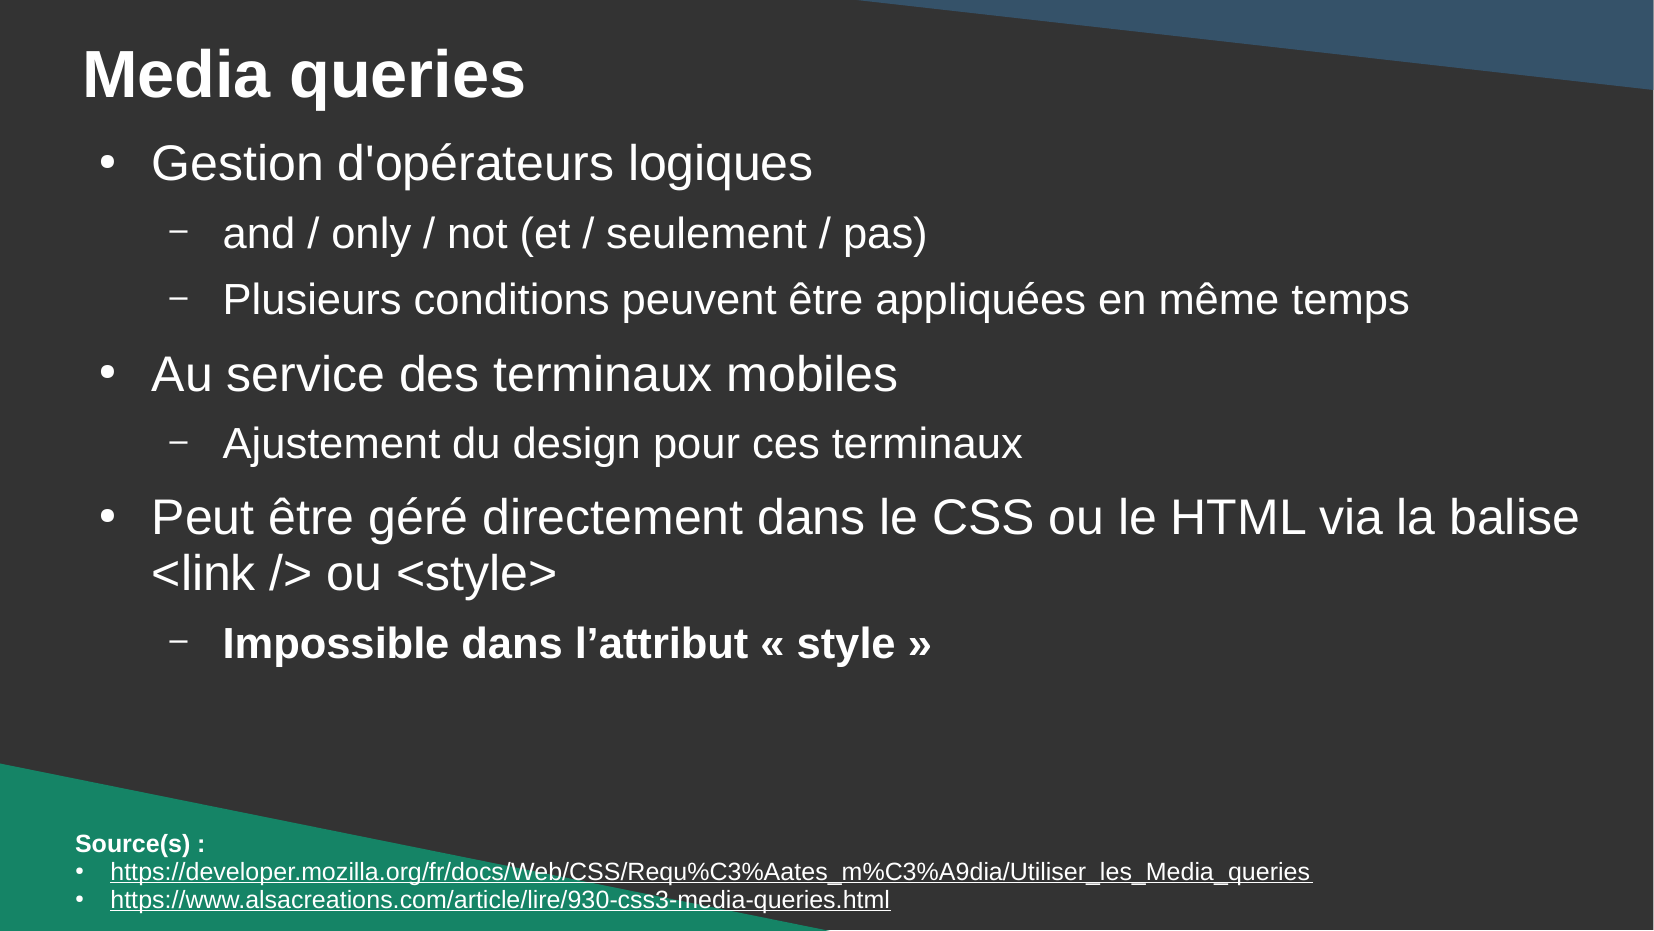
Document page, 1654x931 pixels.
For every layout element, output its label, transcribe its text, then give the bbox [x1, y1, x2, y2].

text_box [0, 763, 290, 931]
title Media queries [82, 37, 1571, 122]
list Gestion d'opérateurs logiques and / only / not (et / seulement / pas) Plusieurs conditions peuvent être appliquées en même temps Au service des terminaux mobiles Ajustement du design pour ces terminaux Peut être géré directement dans le CSS ou le HTML via la balise <link /> ou <style> Impossible dans l’attribut « style » [80, 135, 1605, 697]
text_box Source(s) : https://developer.mozilla.org/fr/docs/Web/CSS/Requ%C3%Aates_m%C3%A9dia/Utiliser_les_Media_queries https://www.alsacreations.com/article/lire/930-css3-media-queries.html [60, 822, 1546, 931]
text_box [856, 0, 1654, 91]
